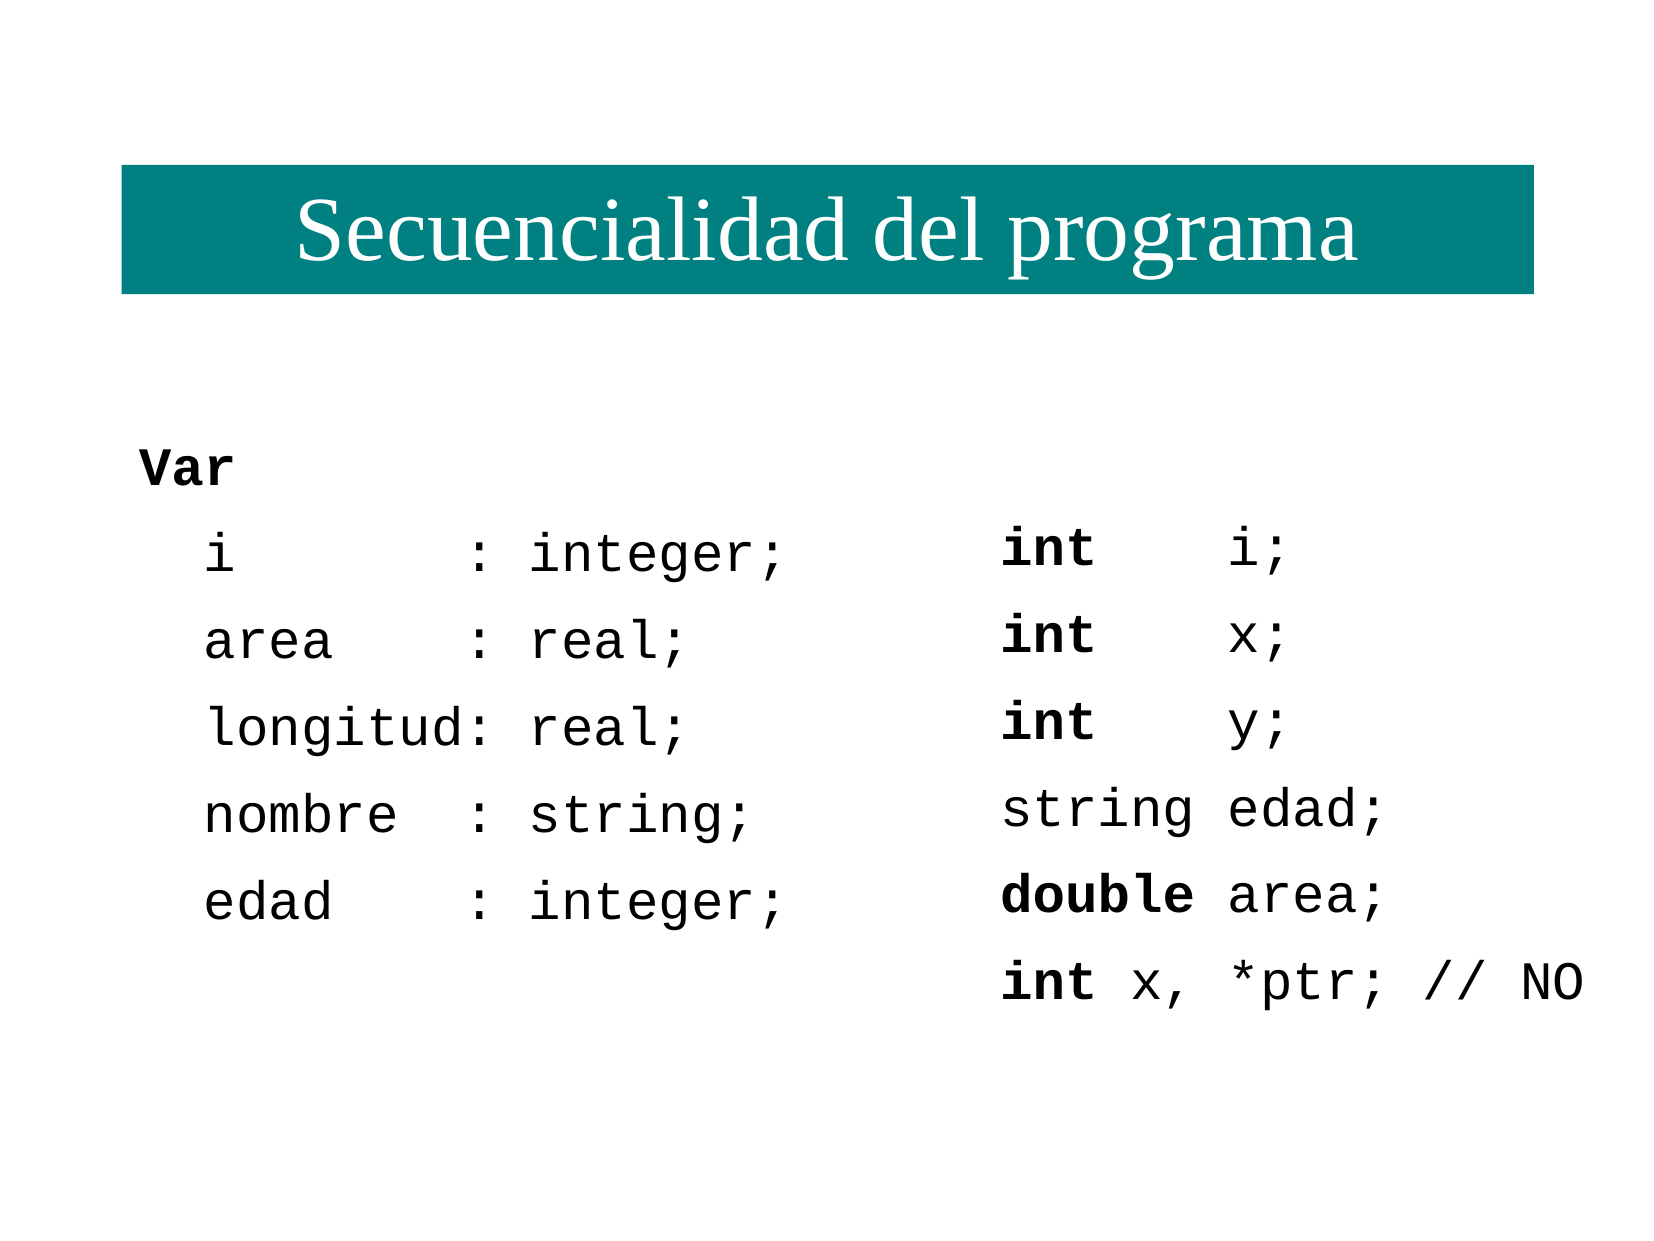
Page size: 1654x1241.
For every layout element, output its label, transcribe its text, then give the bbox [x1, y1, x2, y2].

text_box int i; int x; int y; string edad; double area; int x, *ptr; // NO [983, 424, 1654, 1099]
text_box [121, 164, 1534, 177]
text_box [121, 282, 1534, 295]
text_box Secuencialidad del programa [121, 177, 1534, 282]
text_box Var i : integer; area : real; longitud: real; nombre : string; edad : integer; [121, 344, 964, 932]
